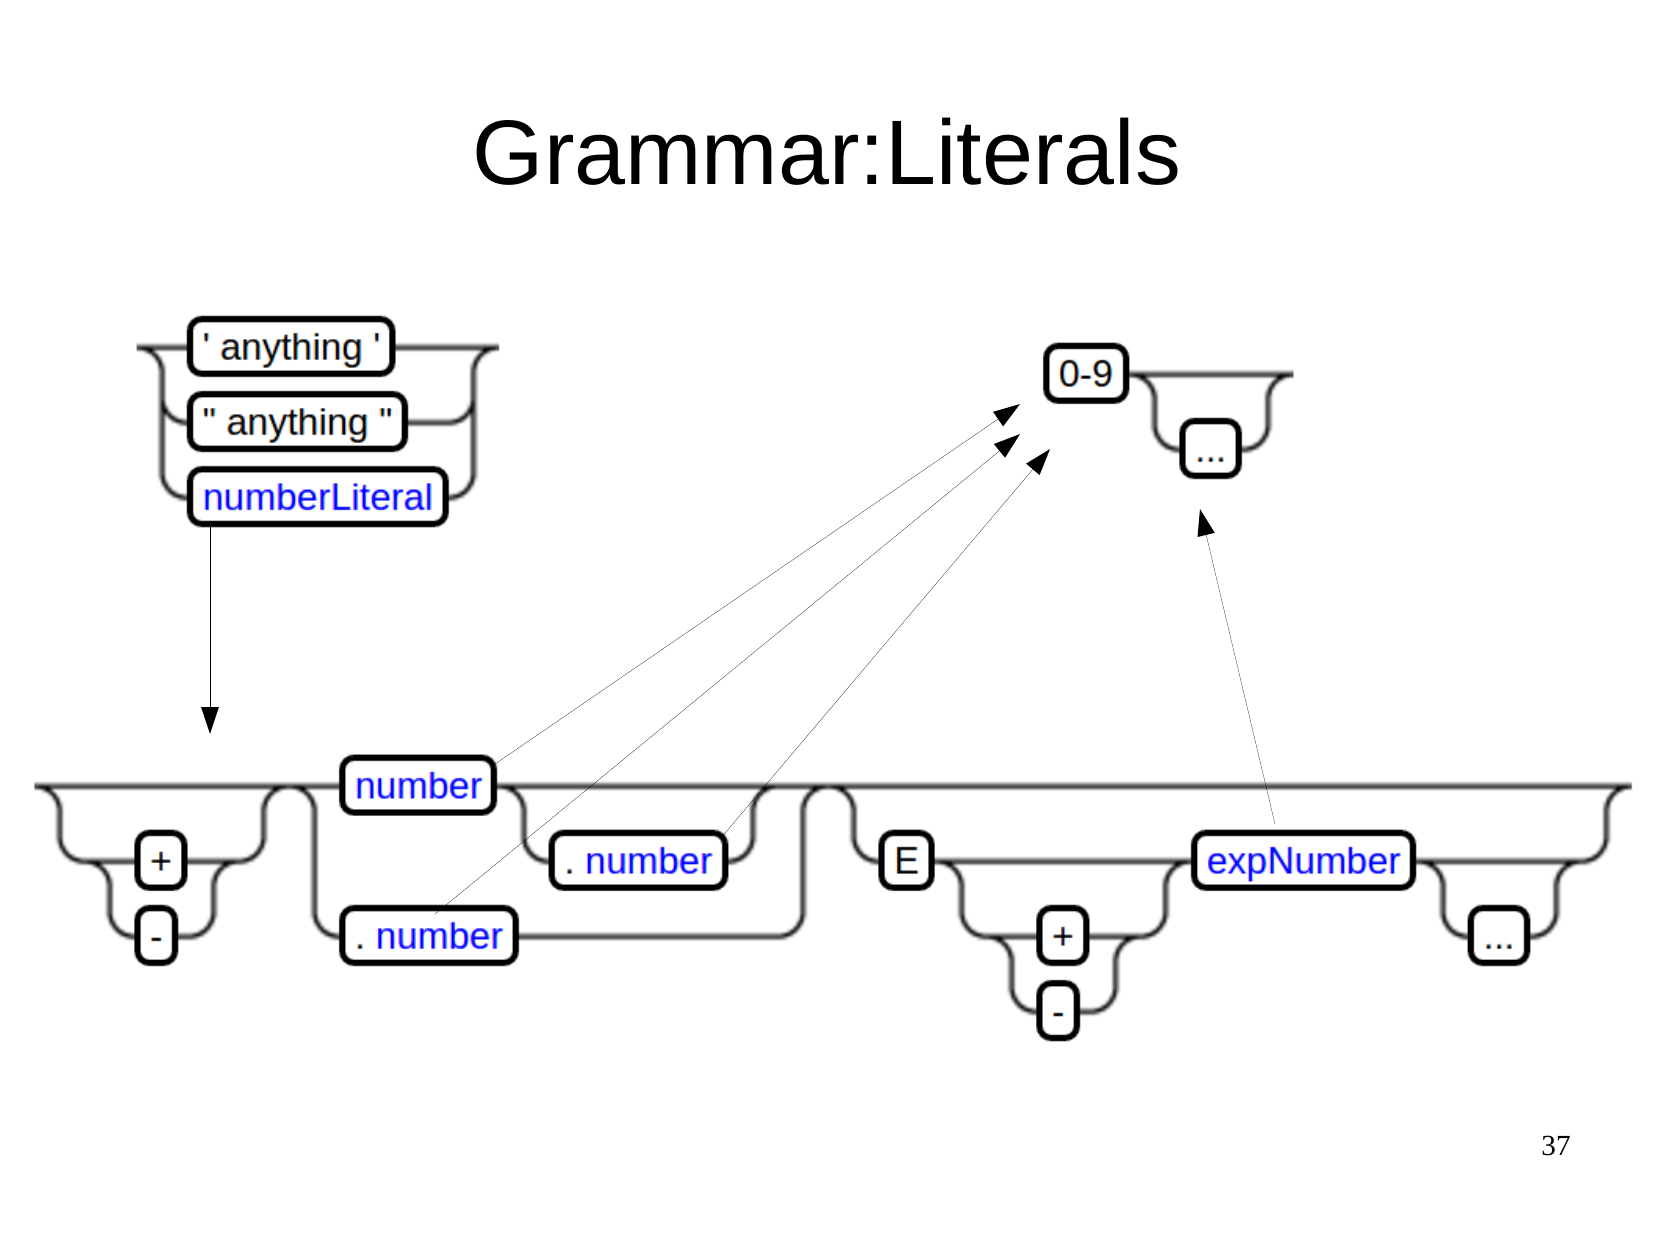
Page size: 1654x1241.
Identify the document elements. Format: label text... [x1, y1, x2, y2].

title Grammar:Literals [83, 49, 1572, 257]
picture [1020, 329, 1322, 510]
picture [19, 733, 1654, 1080]
picture [115, 299, 526, 555]
